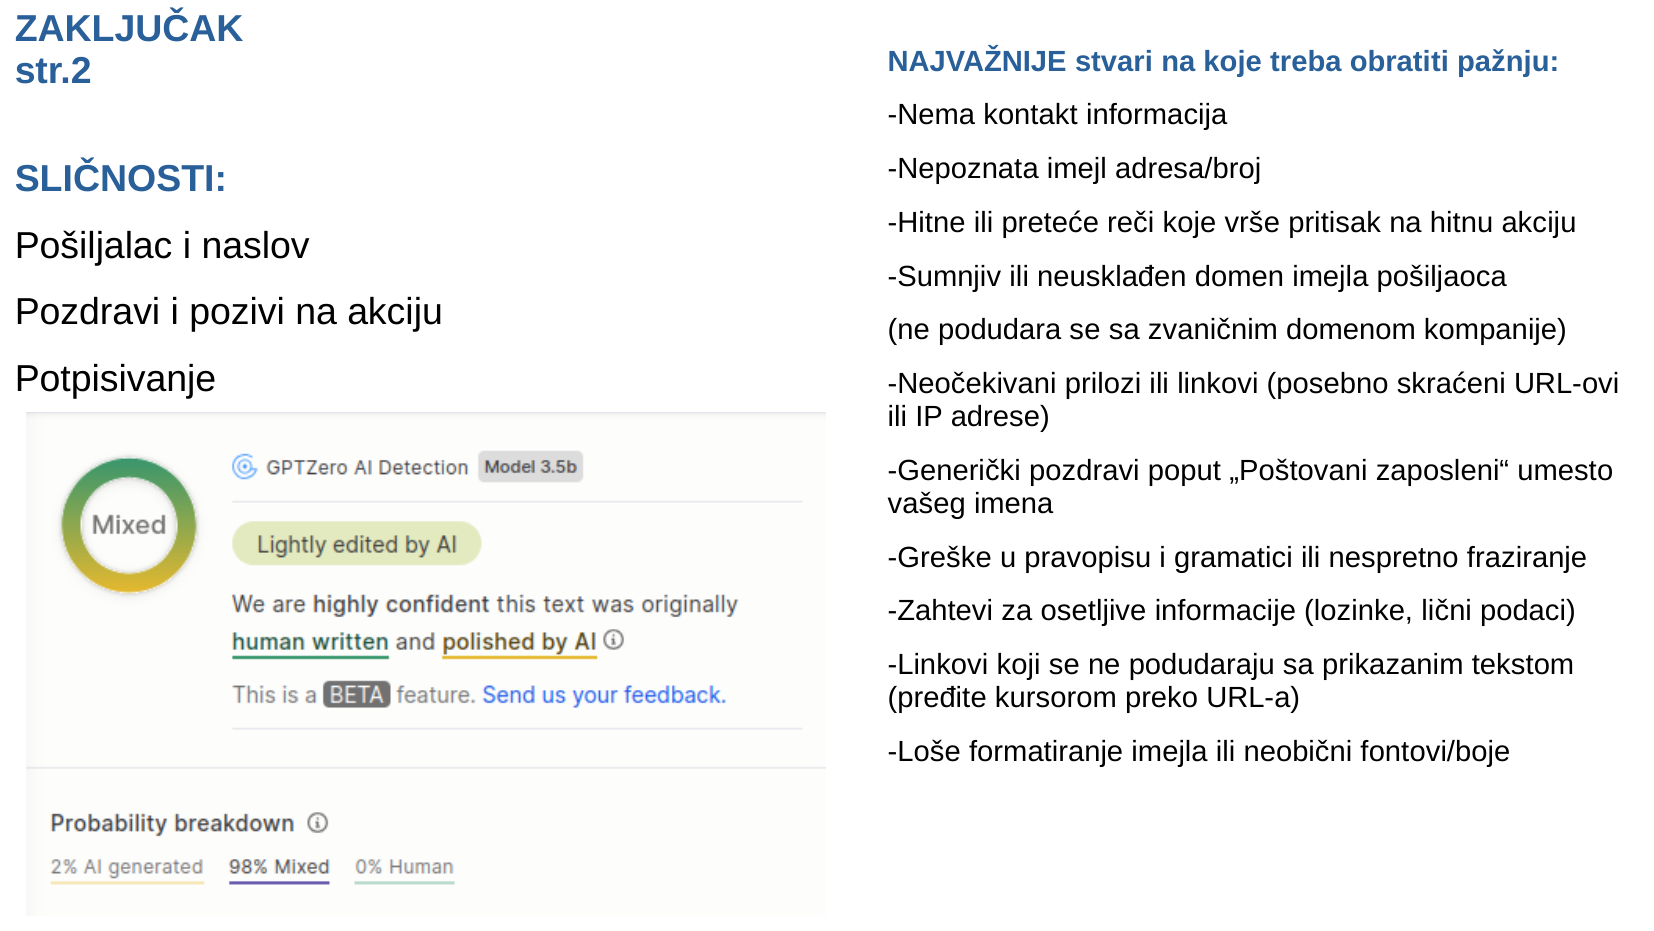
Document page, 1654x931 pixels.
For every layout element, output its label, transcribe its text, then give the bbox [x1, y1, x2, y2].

text_box NAJVAŽNIJE stvari na koje treba obratiti pažnju: -Nema kontakt informacija -Nepoznata imejl adresa/broj -Hitne ili preteće reči koje vrše pritisak na hitnu akciju -Sumnjiv ili neusklađen domen imejla pošiljaoca (ne podudara se sa zvaničnim domenom kompanije) -Neočekivani prilozi ili linkovi (posebno skraćeni URL-ovi ili IP adrese) -Generički pozdravi poput „Poštovani zaposleni“ umesto vašeg imena -Greške u pravopisu i gramatici ili nespretno fraziranje -Zahtevi za osetljive informacije (lozinke, lični podaci) -Linkovi koji se ne podudaraju sa prikazanim tekstom (pređite kursorom preko URL-a) -Loše formatiranje imejla ili neobični fontovi/boje [872, 37, 1654, 488]
picture [26, 412, 826, 916]
text_box SLIČNOSTI: Pošiljalac i naslov Pozdravi i pozivi na akciju Potpisivanje [0, 150, 526, 488]
text_box ZAKLJUČAK str.2 [0, 0, 365, 57]
